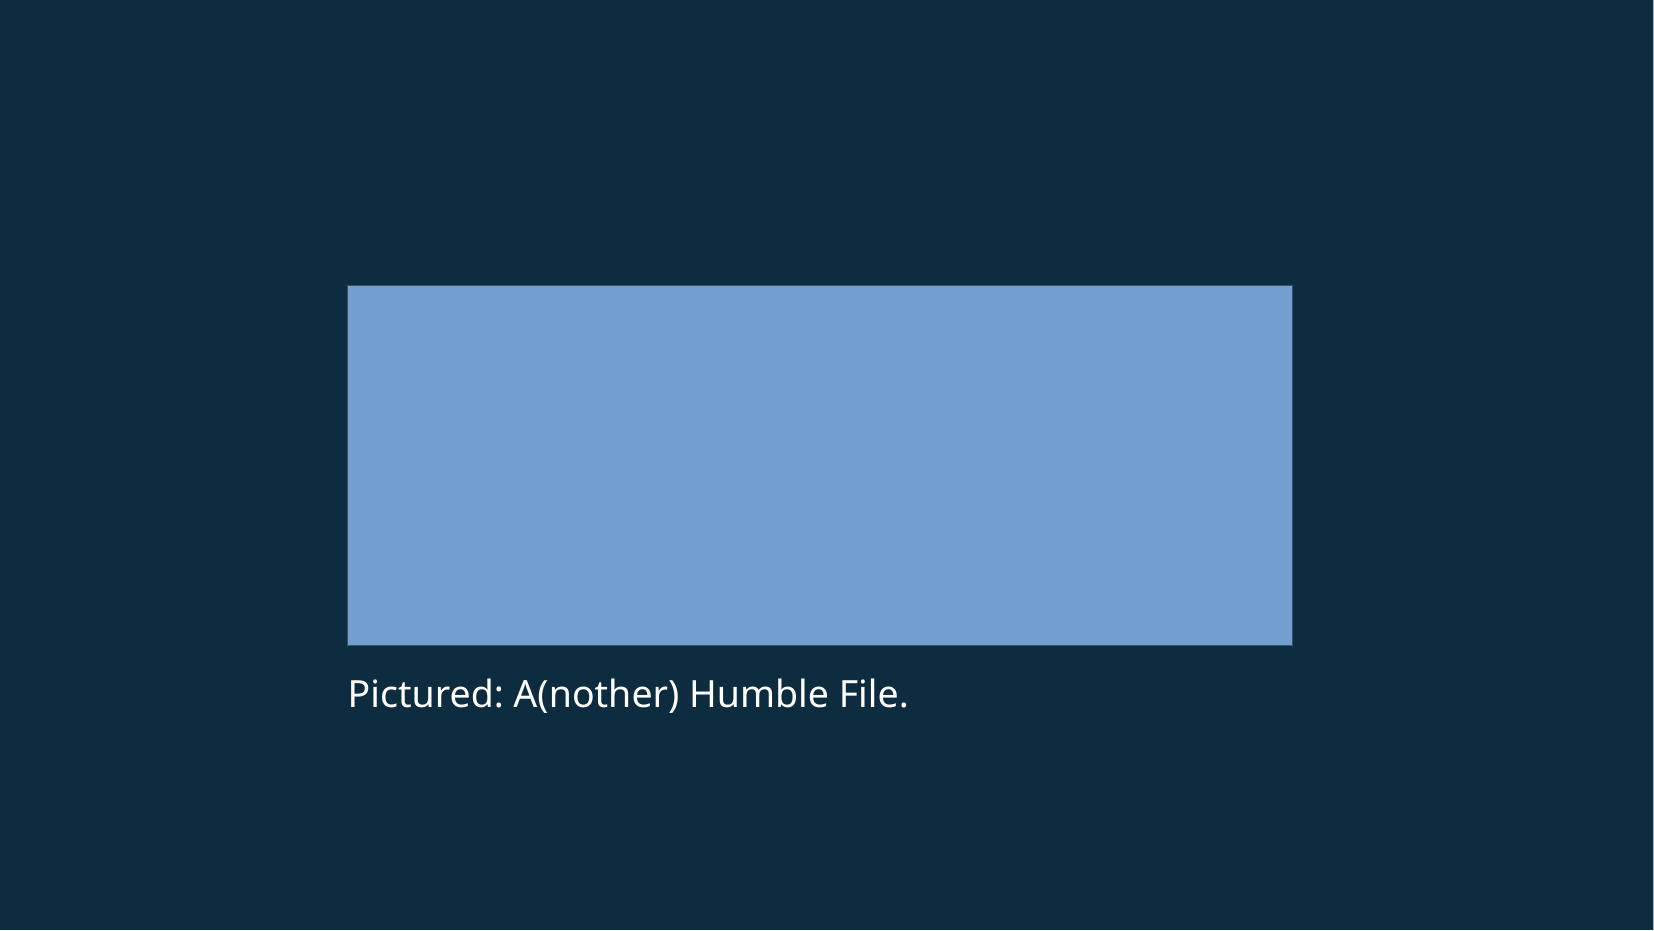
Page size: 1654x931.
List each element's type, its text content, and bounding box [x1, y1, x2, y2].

text_box [347, 285, 1293, 646]
text_box Pictured: A(nother) Humble File. [332, 660, 905, 721]
